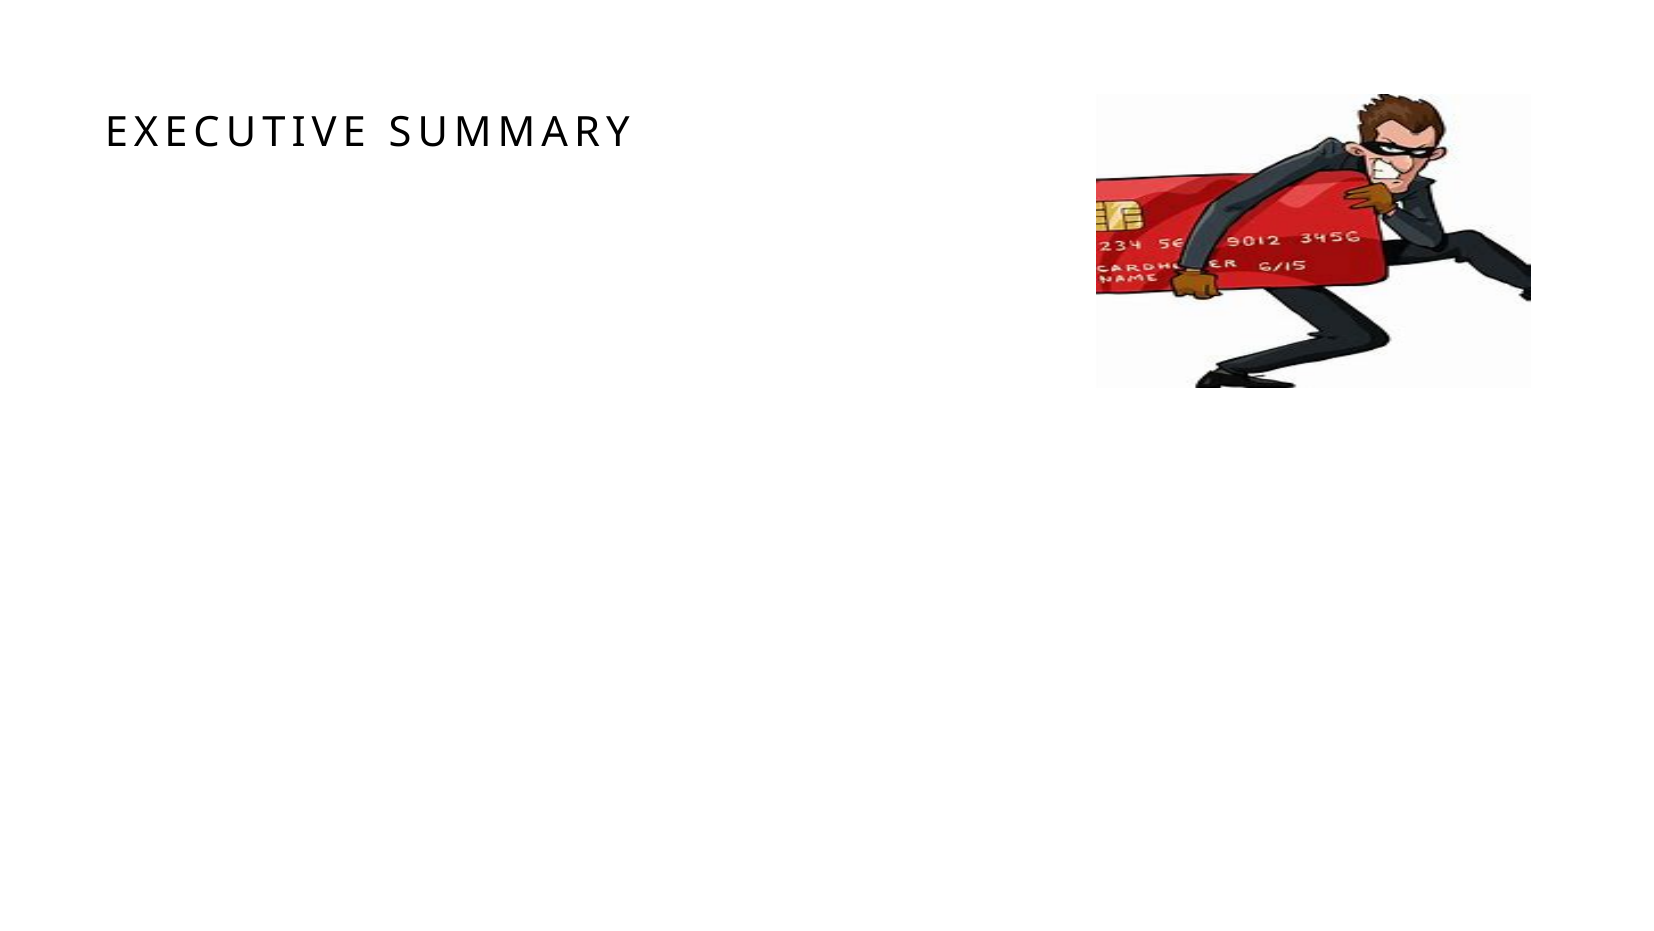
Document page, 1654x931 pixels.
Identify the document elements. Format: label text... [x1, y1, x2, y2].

picture [1096, 94, 1531, 388]
text_box Executive Summary [90, 94, 1096, 174]
